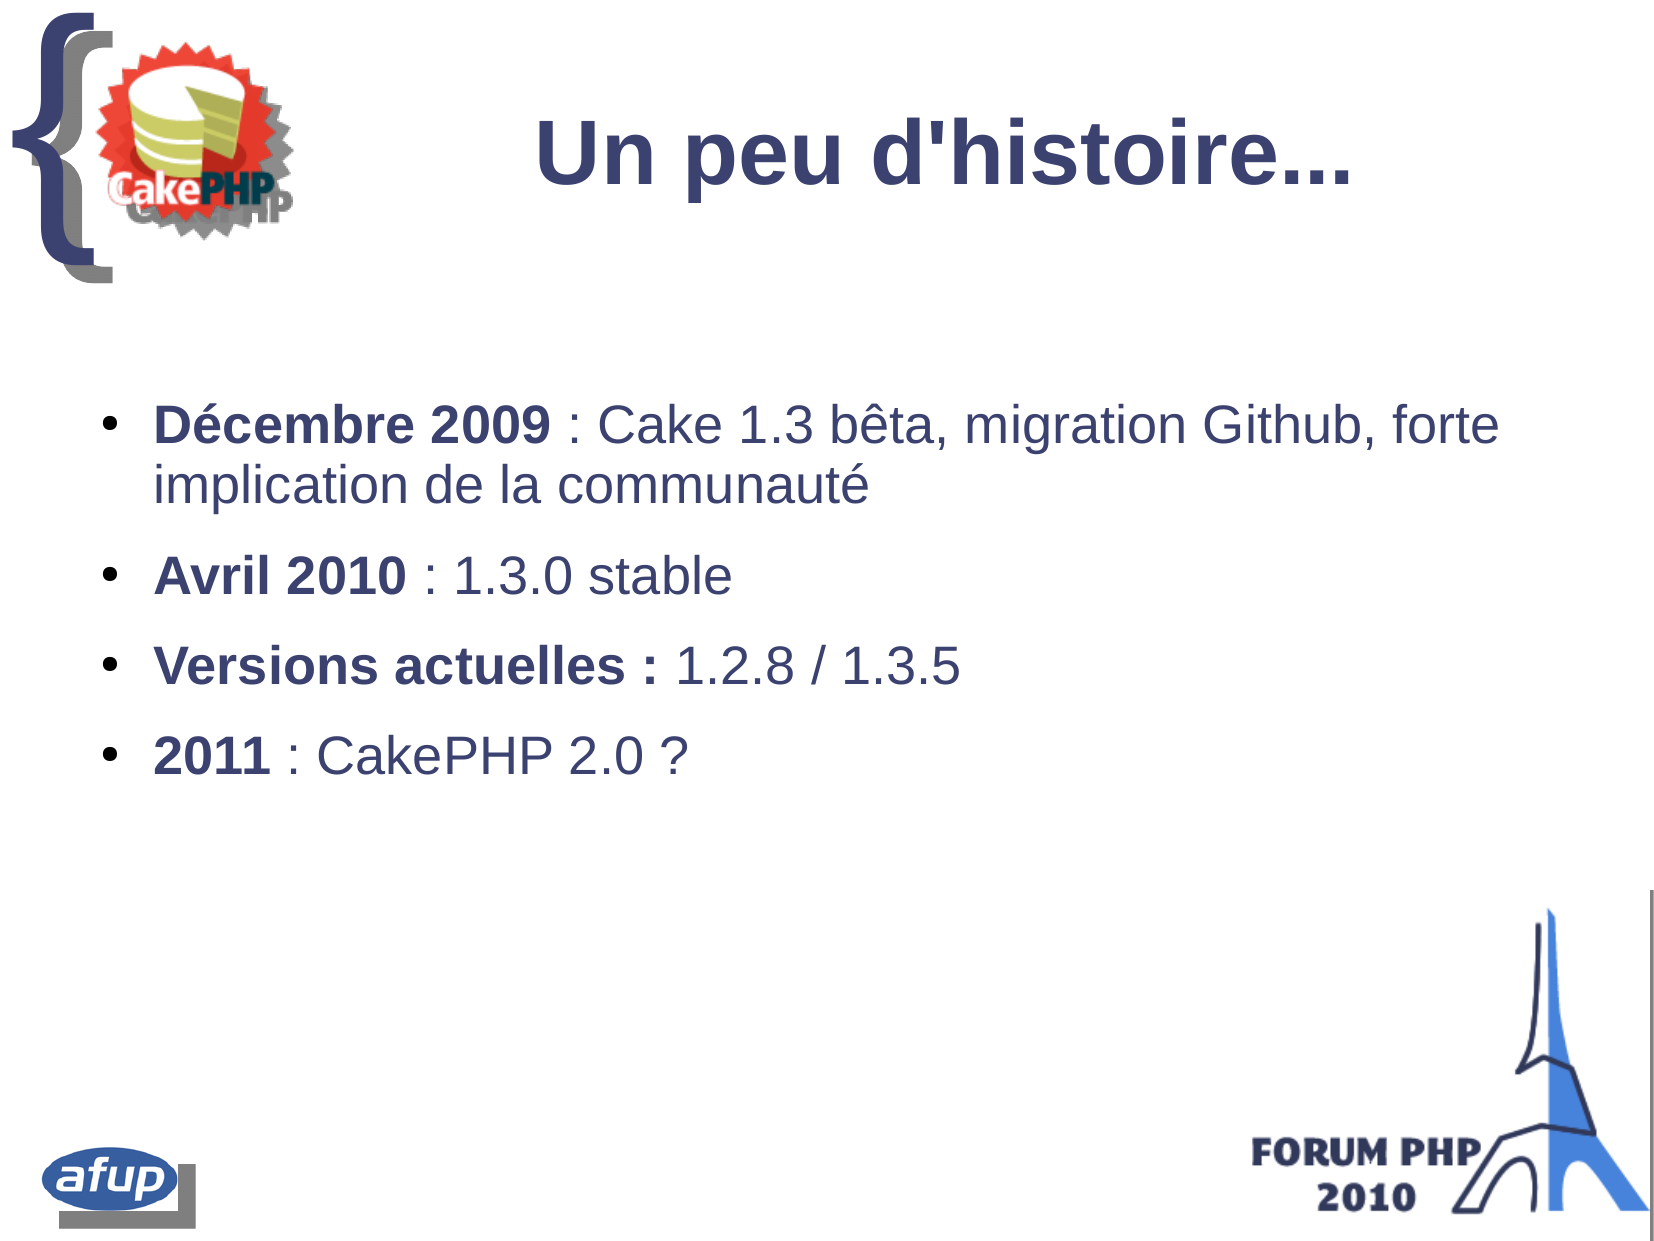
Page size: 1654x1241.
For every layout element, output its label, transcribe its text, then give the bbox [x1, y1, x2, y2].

picture [1240, 872, 1650, 1241]
picture [41, 1146, 178, 1211]
picture [88, 35, 284, 231]
list Décembre 2009 : Cake 1.3 bêta, migration Github, forte implication de la communauté Avril 2010 : 1.3.0 stable Versions actuelles : 1.2.8 / 1.3.5 2011 : CakePHP 2.0 ? [82, 290, 1571, 1109]
title Un peu d'histoire... [295, 49, 1571, 257]
